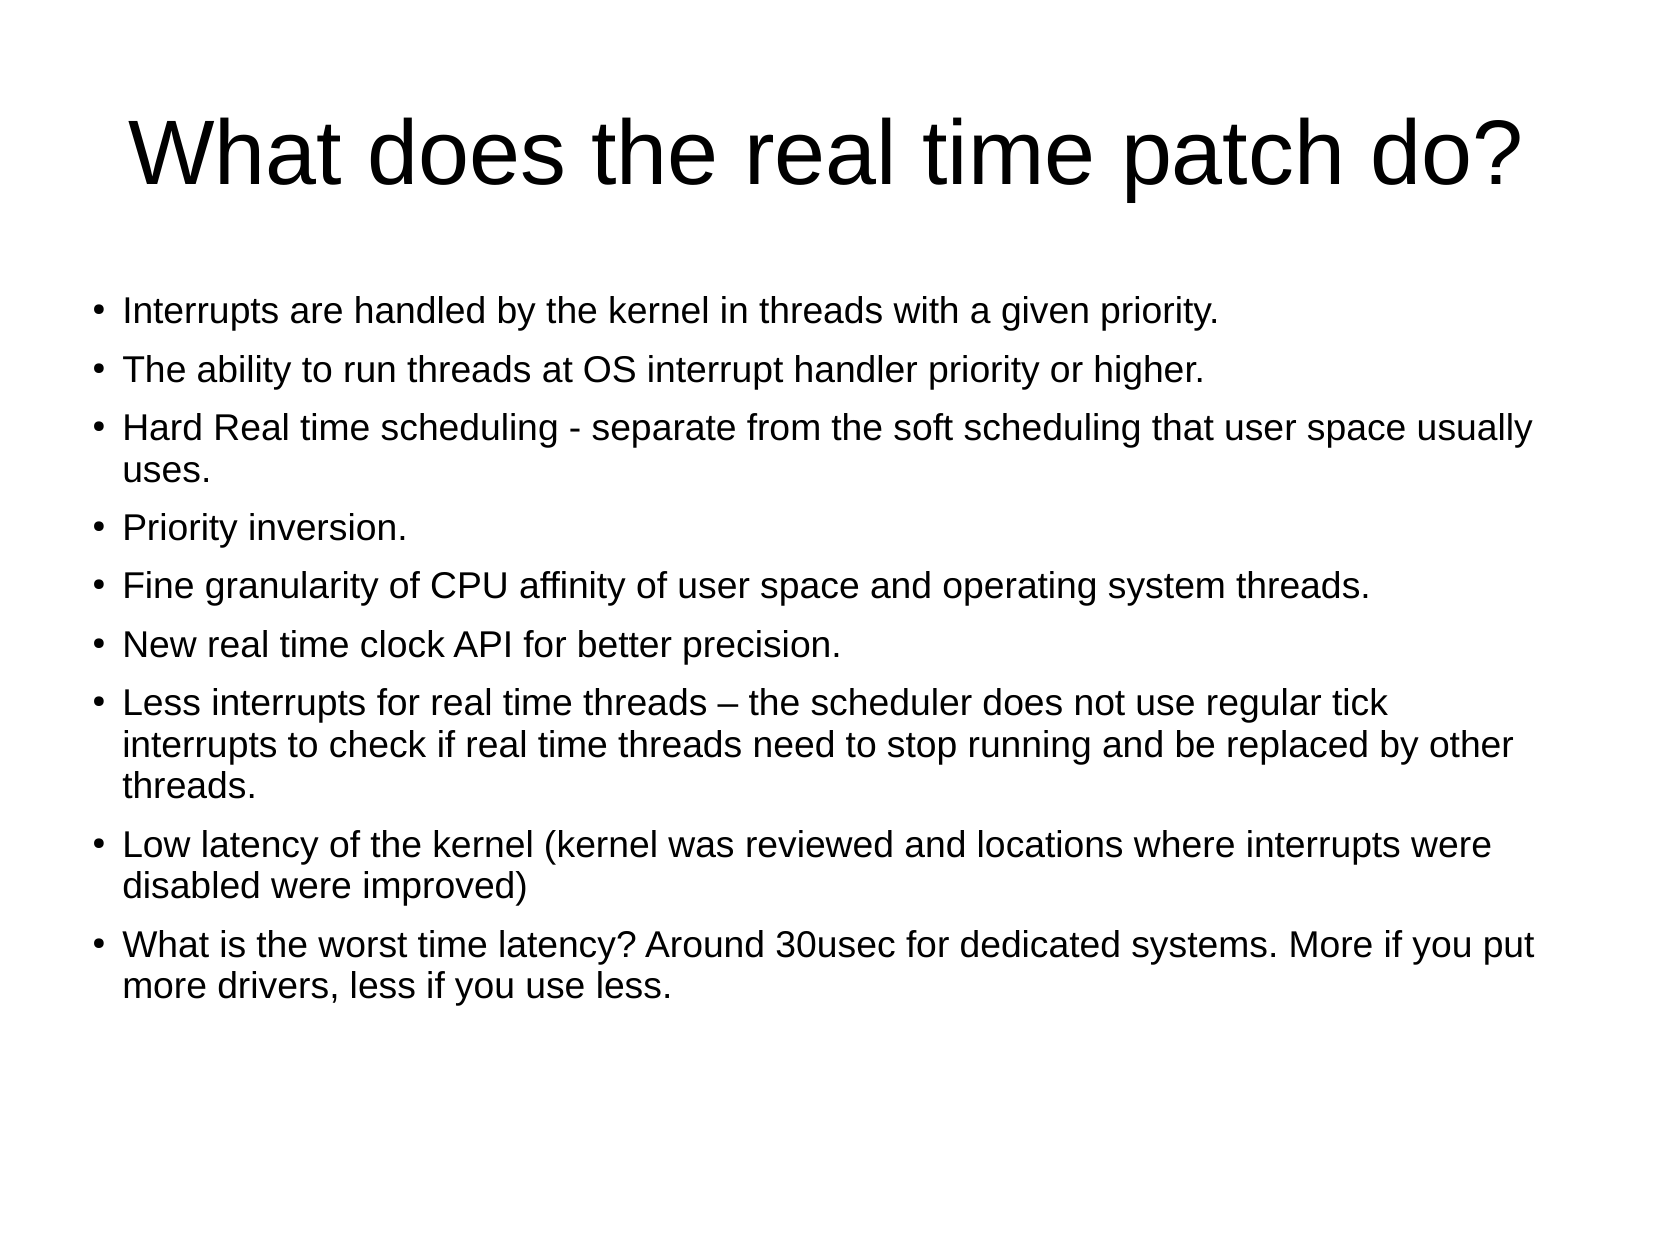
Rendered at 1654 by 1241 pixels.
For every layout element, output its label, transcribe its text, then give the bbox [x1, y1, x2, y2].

title What does the real time patch do? [82, 49, 1571, 257]
list Interrupts are handled by the kernel in threads with a given priority. The ability to run threads at OS interrupt handler priority or higher. Hard Real time scheduling - separate from the soft scheduling that user space usually uses. Priority inversion. Fine granularity of CPU affinity of user space and operating system threads. New real time clock API for better precision. Less interrupts for real time threads – the scheduler does not use regular tick interrupts to check if real time threads need to stop running and be replaced by other threads. Low latency of the kernel (kernel was reviewed and locations where interrupts were disabled were improved) What is the worst time latency? Around 30usec for dedicated systems. More if you put more drivers, less if you use less. [82, 290, 1538, 1010]
